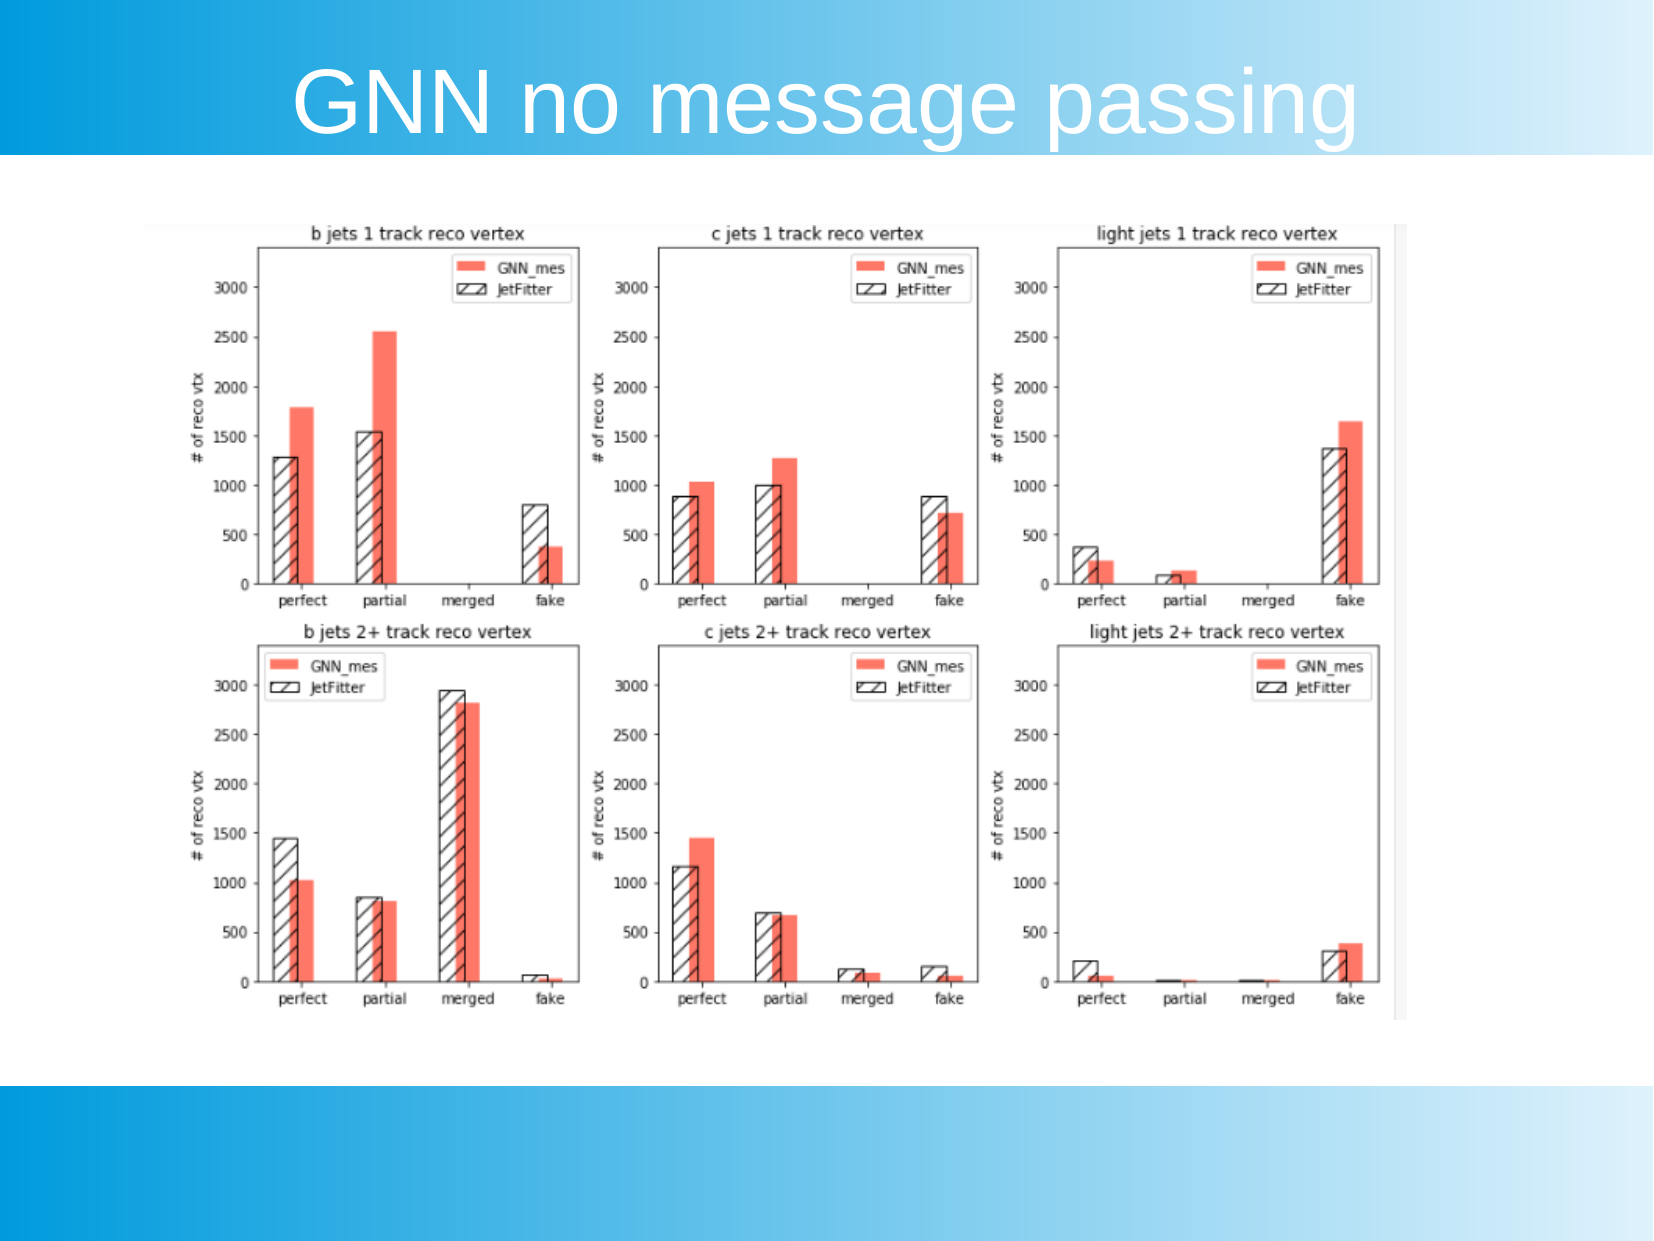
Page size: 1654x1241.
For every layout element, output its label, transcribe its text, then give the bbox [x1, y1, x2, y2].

picture [144, 224, 1407, 1021]
title GNN no message passing [82, 49, 1571, 155]
